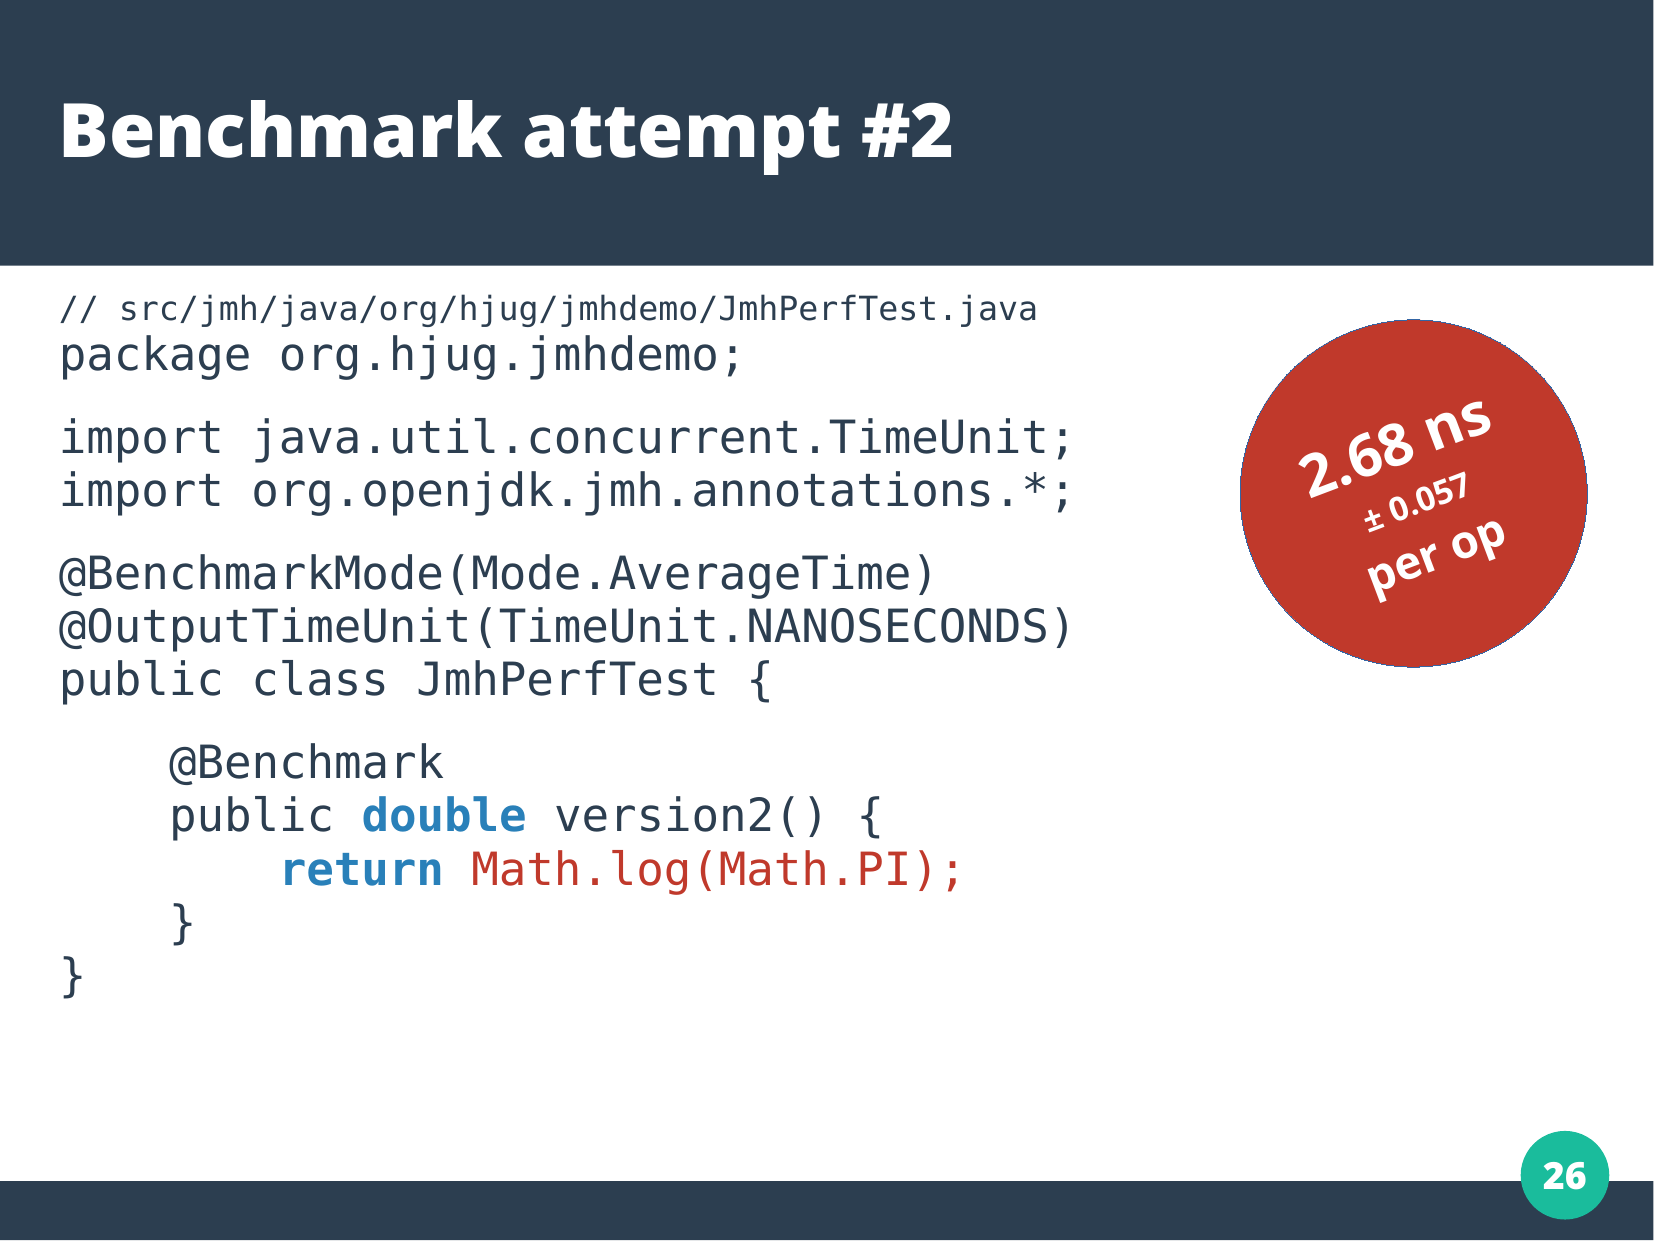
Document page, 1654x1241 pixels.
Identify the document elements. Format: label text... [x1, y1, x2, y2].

text_box 2.68 ns ± 0.057 per op [1240, 319, 1588, 668]
list // src/jmh/java/org/hjug/jmhdemo/JmhPerfTest.java package org.hjug.jmhdemo; import java.util.concurrent.TimeUnit; import org.openjdk.jmh.annotations.*; @BenchmarkMode(Mode.AverageTime) @OutputTimeUnit(TimeUnit.NANOSECONDS) public class JmhPerfTest { @Benchmark public double version2() { return Math.log(Math.PI); } } [59, 289, 1595, 1117]
title Benchmark attempt #2 [59, 56, 1595, 200]
